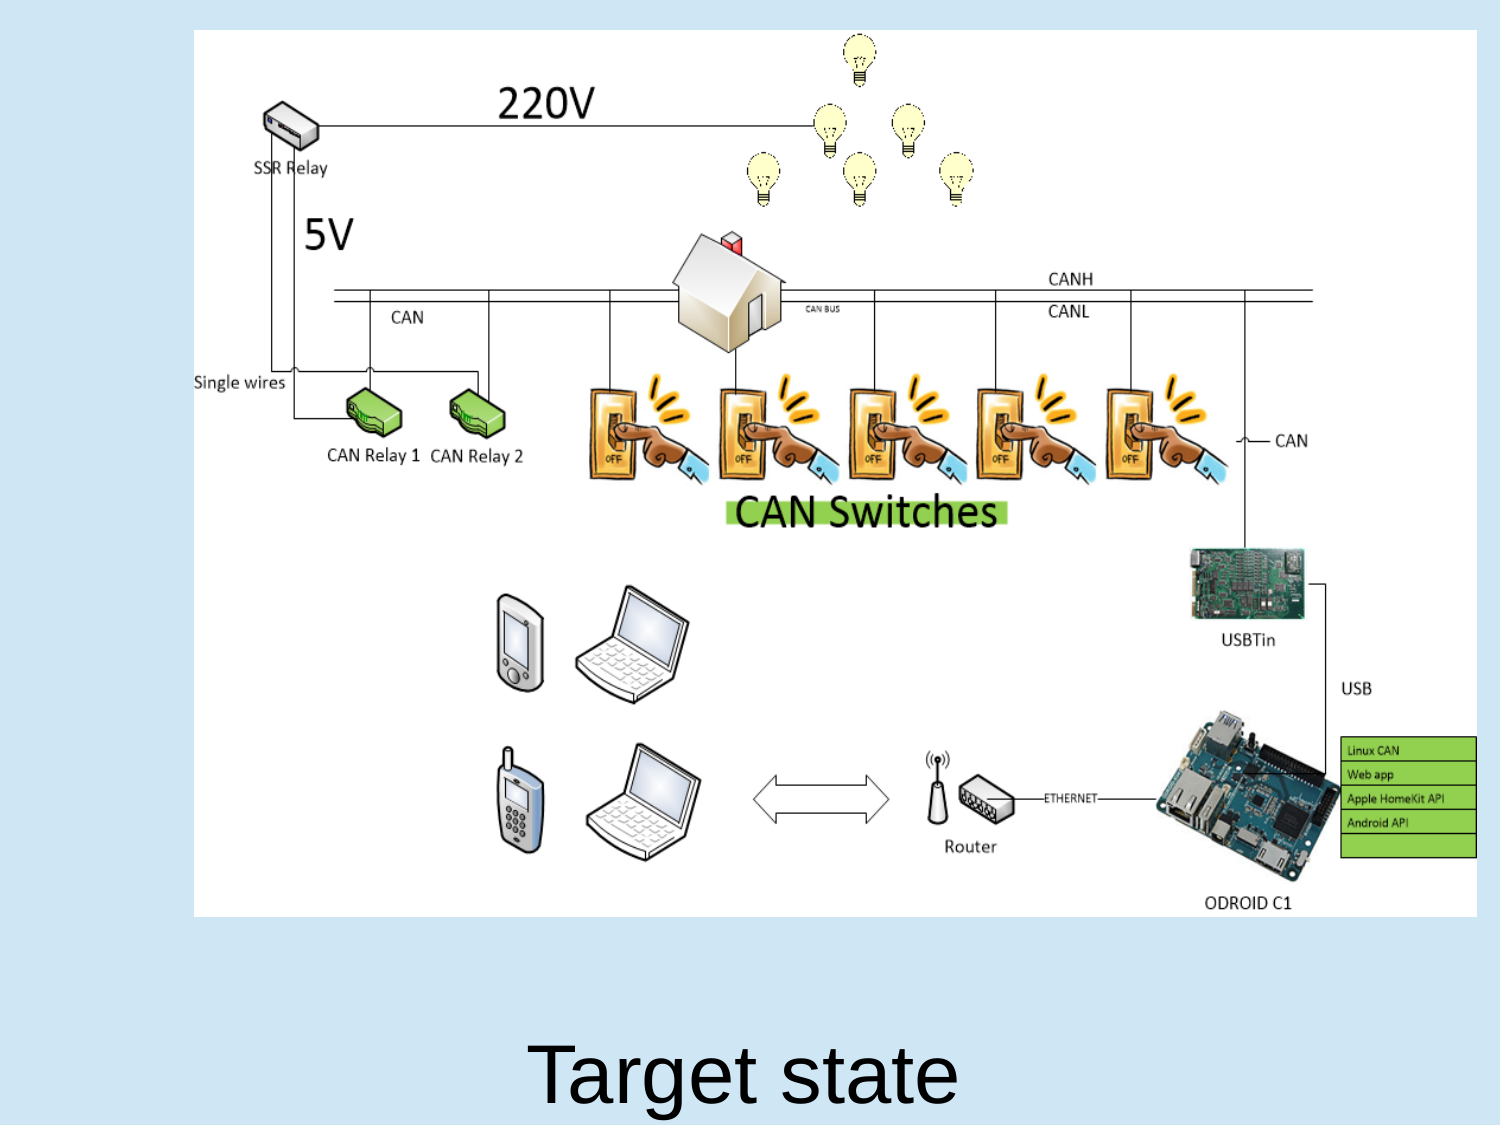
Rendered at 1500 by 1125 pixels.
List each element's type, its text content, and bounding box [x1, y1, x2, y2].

title Target state [294, 1012, 1194, 1106]
picture [194, 30, 1477, 917]
